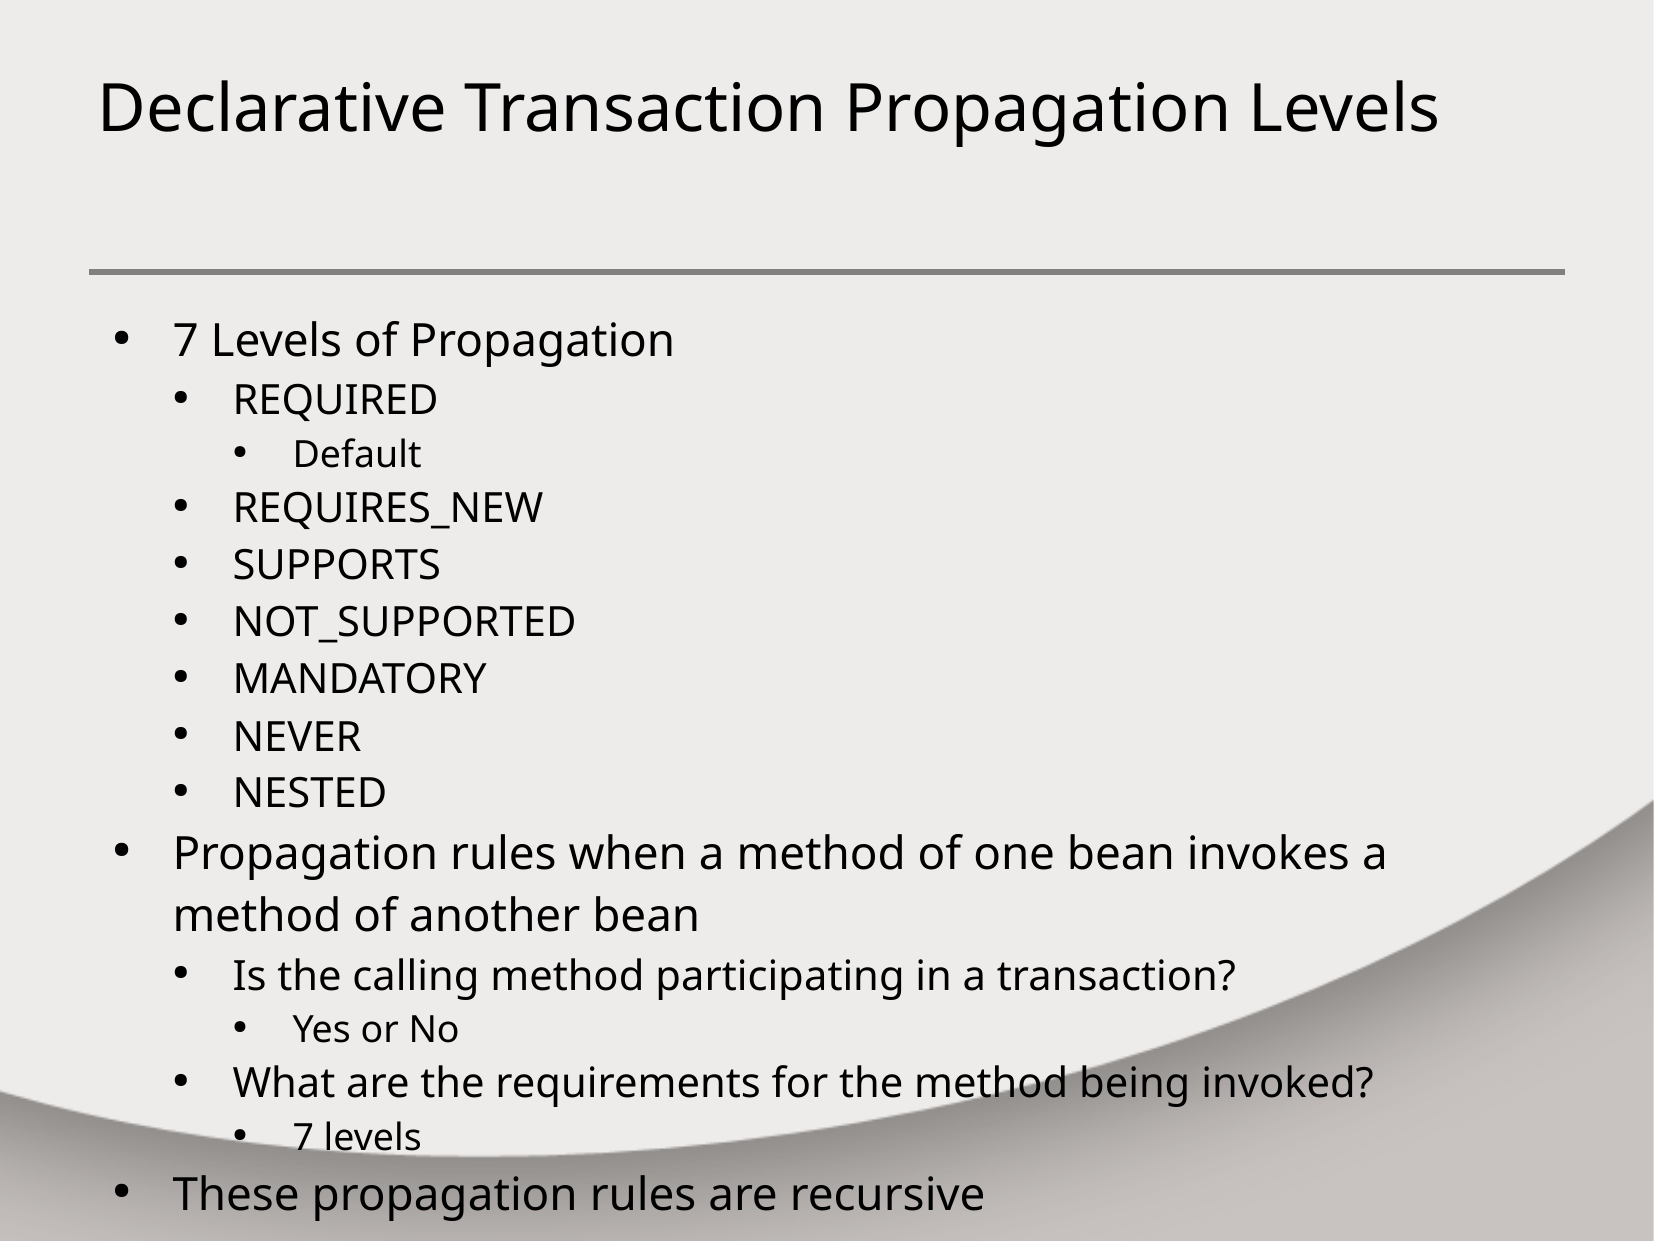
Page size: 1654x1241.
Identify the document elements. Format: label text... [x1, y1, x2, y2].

title Declarative Transaction Propagation Levels [97, 75, 1561, 226]
text_box 7 Levels of Propagation REQUIRED Default REQUIRES_NEW SUPPORTS NOT_SUPPORTED MANDATORY NEVER NESTED Propagation rules when a method of one bean invokes a method of another bean Is the calling method participating in a transaction? Yes or No What are the requirements for the method being invoked? 7 levels These propagation rules are recursive [97, 300, 1561, 1163]
picture [0, 0, 1654, 1241]
